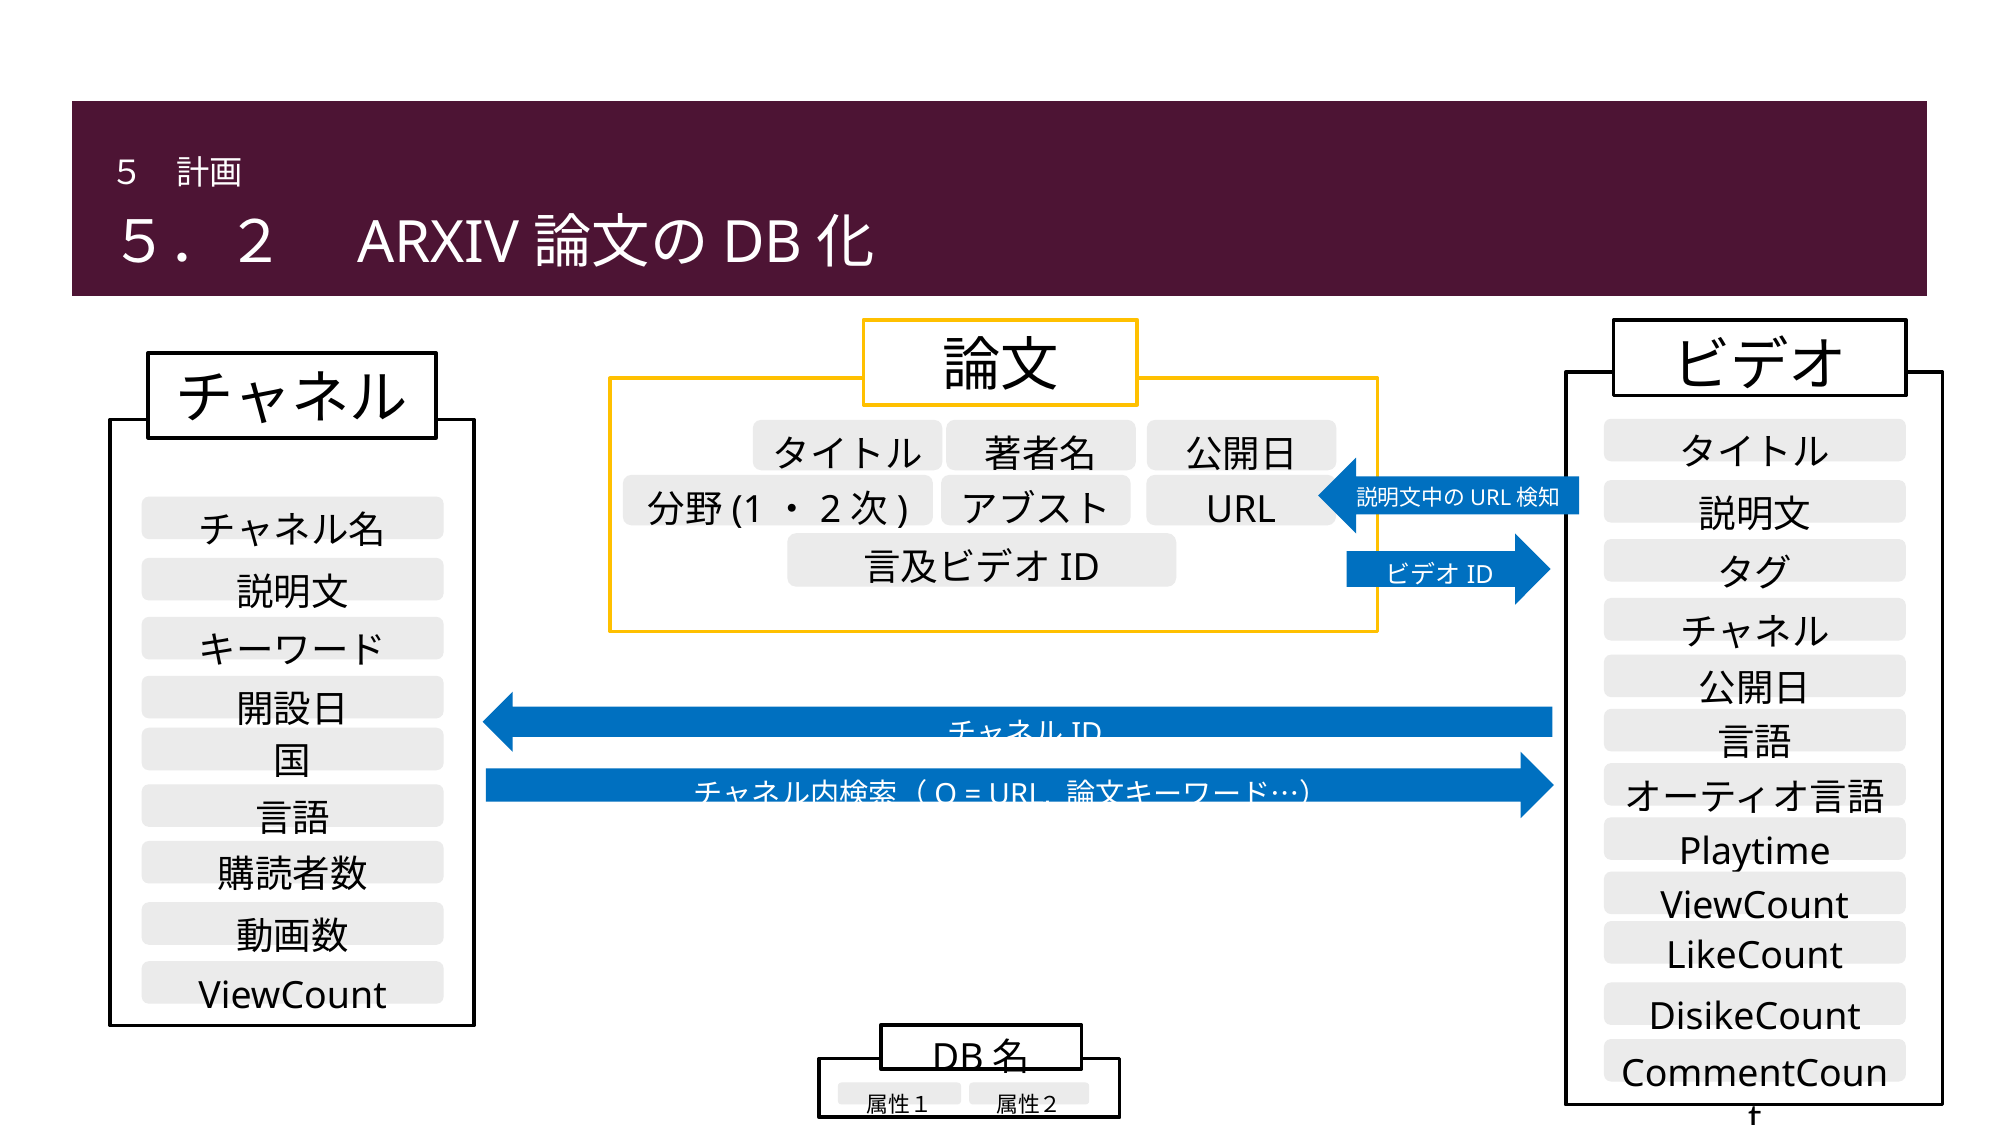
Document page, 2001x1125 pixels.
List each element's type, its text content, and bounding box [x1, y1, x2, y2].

text_box 言語 [313, 823, 323, 827]
text_box DB名 [881, 1025, 1081, 1069]
text_box 動画数 [248, 929, 260, 945]
text_box 説明文 [255, 583, 268, 590]
text_box DB名 [966, 1046, 977, 1055]
text_box 説明文 [1757, 509, 1768, 515]
text_box ５ 計画 [95, 114, 1905, 199]
text_box タグ [1603, 539, 1906, 582]
title ５．２ arxiv論文のDB化 [95, 199, 1905, 282]
text_box 開設日 [320, 709, 339, 719]
text_box ビデオID [1346, 533, 1551, 605]
text_box アブスト [941, 474, 1131, 526]
text_box ViewCount [1771, 900, 1783, 915]
text_box オーティオ言語 [1780, 793, 1794, 806]
text_box DB名 [1007, 1060, 1022, 1069]
text_box 公開日 [1782, 688, 1801, 698]
text_box キーワード [141, 616, 444, 660]
text_box ViewCount [141, 961, 444, 1004]
text_box 言語 [141, 784, 444, 827]
text_box 属性２ [969, 1082, 1090, 1105]
text_box 説明文 [1784, 505, 1799, 518]
text_box ビデオ [1614, 320, 1906, 395]
text_box チャネル名 [358, 518, 372, 527]
text_box LikeCount [1603, 921, 1906, 964]
text_box 説明文中のURL検知 [1318, 457, 1580, 534]
text_box DisikeCount [1655, 1005, 1670, 1025]
text_box 公開日 [1146, 419, 1337, 471]
text_box 言及ビデオID [787, 533, 1177, 587]
text_box 公開日 [1782, 675, 1801, 685]
text_box オーティオ言語 [1632, 793, 1646, 806]
text_box URL [1146, 474, 1337, 526]
text_box 動画数 [335, 927, 342, 939]
text_box 購読者数 [229, 870, 241, 884]
text_box 言語 [1775, 747, 1785, 752]
text_box 説明文 [295, 578, 305, 584]
text_box 動画数 [260, 929, 268, 945]
text_box 著者名 [946, 419, 1136, 471]
text_box 開設日 [294, 709, 303, 717]
text_box チャネル名 [363, 533, 378, 540]
text_box DisikeCount [1603, 982, 1906, 1025]
text_box タイトル [1603, 418, 1906, 462]
text_box CommentCount [1603, 1039, 1906, 1082]
text_box チャネル内検索（Q = URL, 論文キーワード…） [485, 751, 1554, 819]
text_box 購読者数 [340, 867, 356, 884]
text_box Playtime [1603, 817, 1906, 860]
text_box 動画数 [141, 902, 444, 945]
text_box 説明文 [293, 596, 305, 601]
text_box 分野(1・2次) [622, 474, 933, 526]
text_box DB名 [966, 1057, 978, 1067]
text_box 説明文 [1603, 480, 1906, 523]
text_box タイトル [752, 419, 943, 471]
text_box 説明文 [1717, 505, 1730, 512]
text_box 動画数 [321, 929, 337, 945]
text_box 開設日 [320, 696, 339, 706]
text_box 公開日 [1603, 654, 1906, 698]
text_box 国 [141, 727, 444, 771]
text_box DB名 [1002, 1045, 1016, 1054]
text_box 国 [279, 747, 304, 771]
text_box チャネルID [1086, 724, 1098, 737]
text_box 言語 [1603, 708, 1906, 752]
text_box 説明文 [1758, 500, 1768, 506]
text_box 説明文 [294, 587, 305, 593]
text_box 購読者数 [141, 840, 444, 884]
text_box チャネル [148, 353, 436, 438]
text_box オーティオ言語 [1603, 763, 1906, 806]
text_box ViewCount [1603, 871, 1906, 915]
text_box 購読者数 [354, 865, 361, 877]
text_box 説明文 [322, 583, 337, 596]
text_box DB名 [938, 1046, 953, 1067]
text_box 説明文 [1756, 518, 1768, 523]
text_box チャネル名 [141, 496, 444, 540]
text_box 属性１ [837, 1082, 962, 1105]
text_box 論文 [864, 320, 1137, 405]
text_box 開設日 [141, 675, 444, 719]
text_box 説明文 [141, 557, 444, 601]
text_box チャネル [1603, 597, 1906, 641]
text_box チャネルID [482, 691, 1553, 752]
